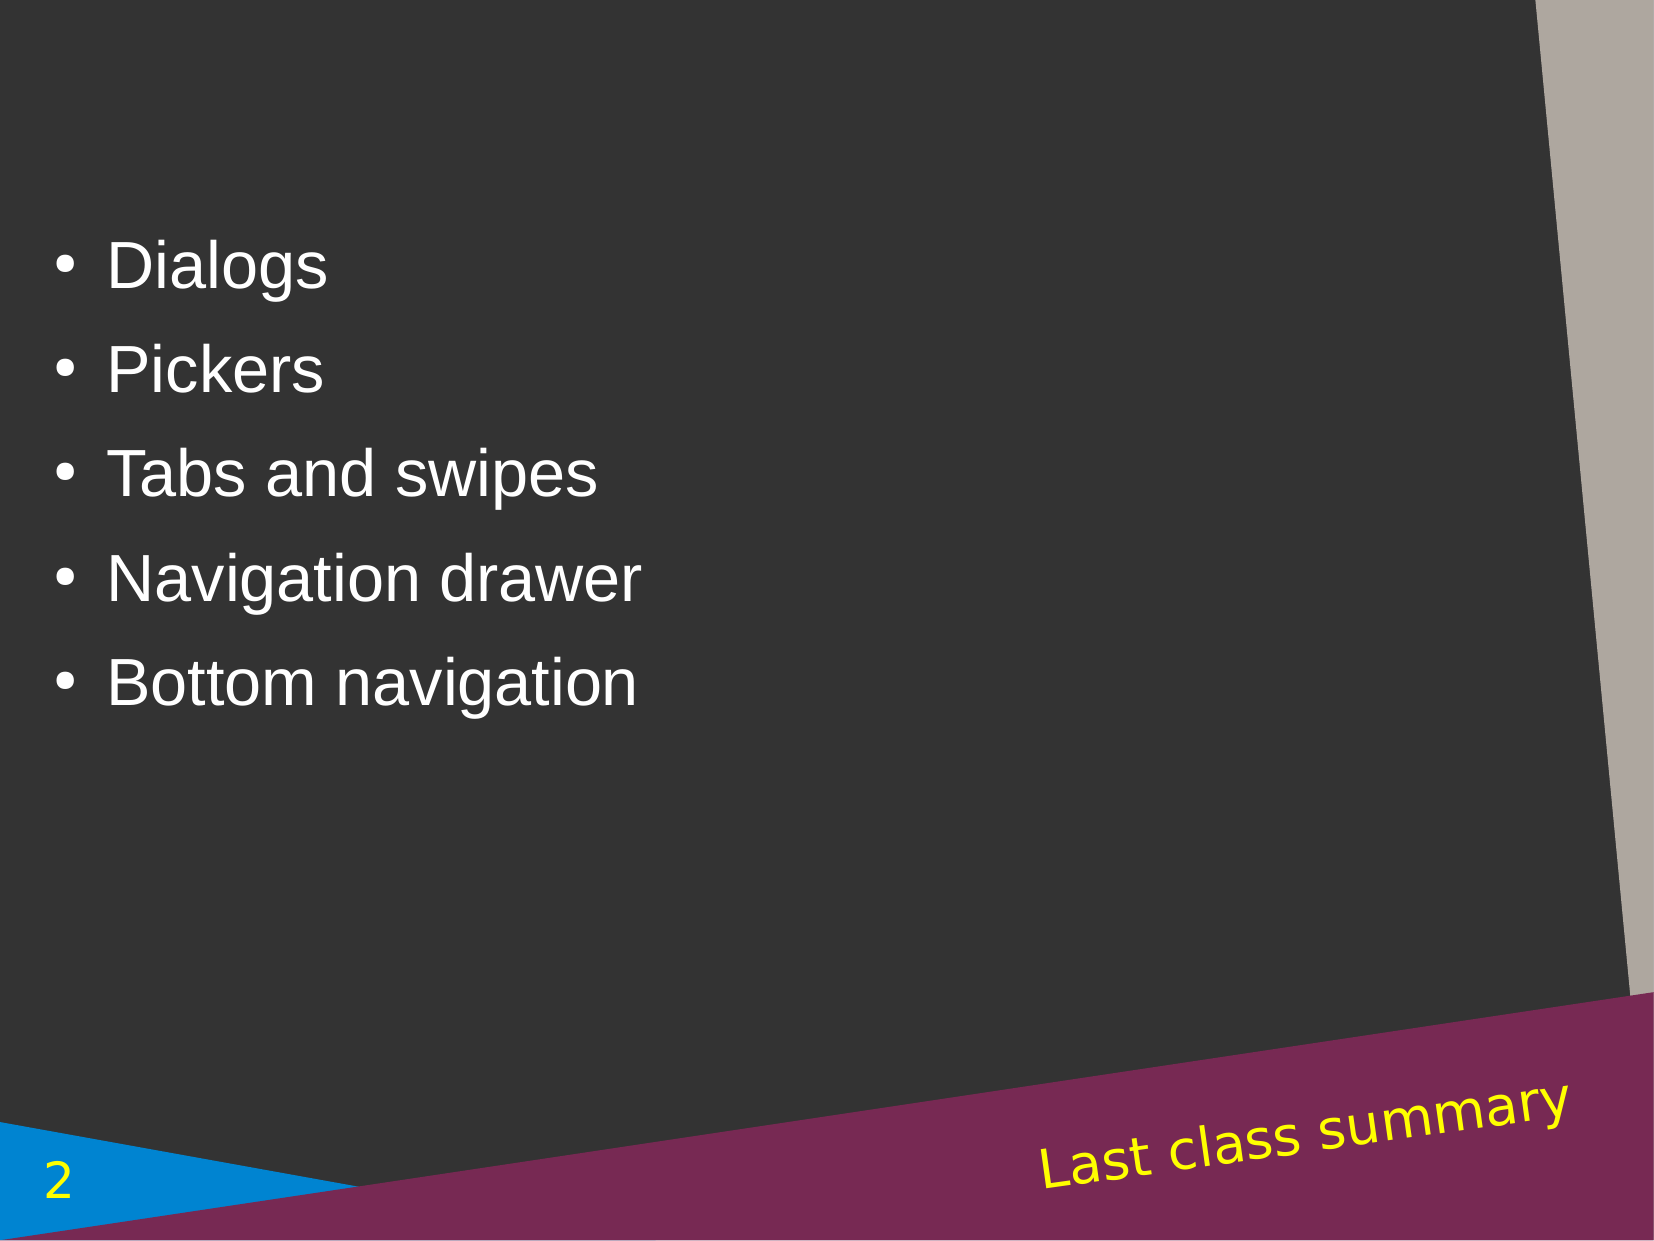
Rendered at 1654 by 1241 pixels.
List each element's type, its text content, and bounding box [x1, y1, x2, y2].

list Dialogs Pickers Tabs and swipes Navigation drawer Bottom navigation [35, 59, 1524, 993]
title Last class summary [956, 995, 1654, 1241]
